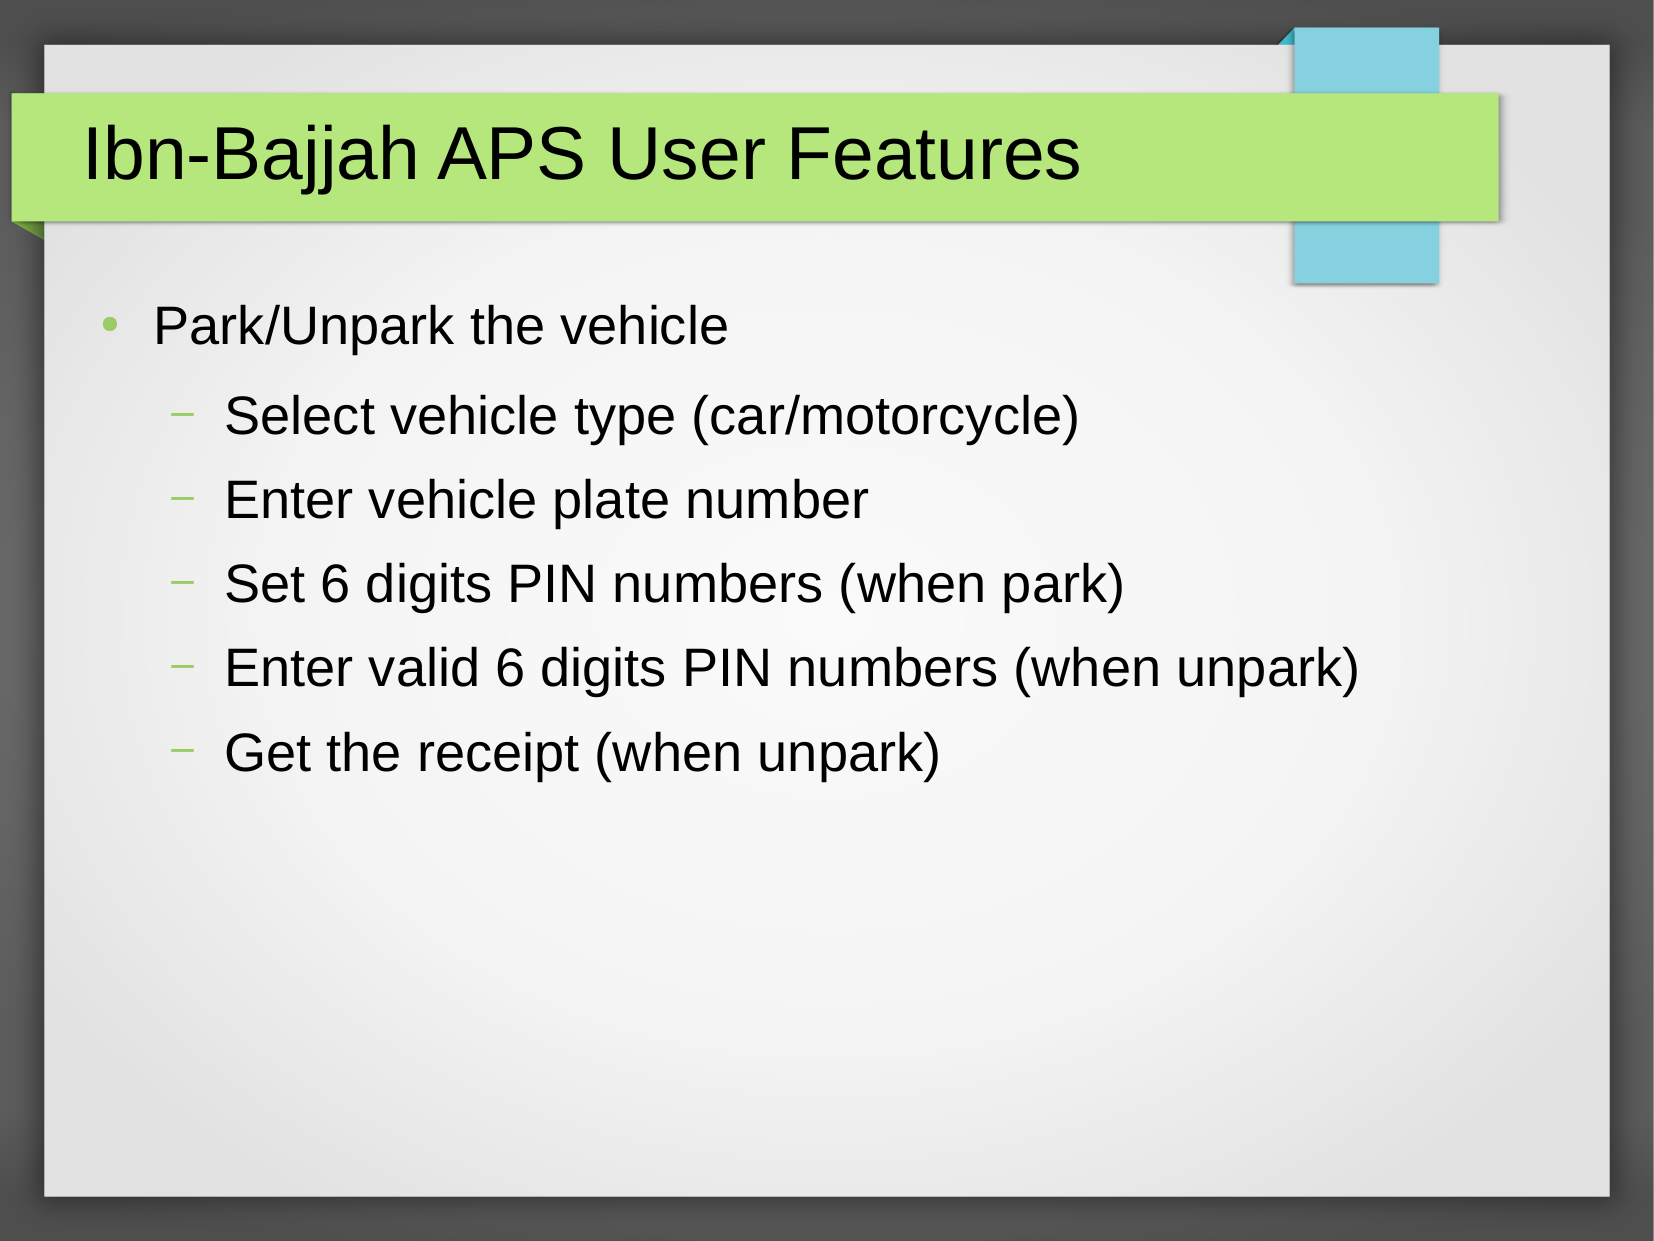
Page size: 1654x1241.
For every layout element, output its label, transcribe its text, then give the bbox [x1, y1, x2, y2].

title Ibn-Bajjah APS User Features [82, 94, 1264, 213]
picture [0, 0, 1654, 1241]
list Park/Unpark the vehicle Select vehicle type (car/motorcycle) Enter vehicle plate number Set 6 digits PIN numbers (when park) Enter valid 6 digits PIN numbers (when unpark) Get the receipt (when unpark) [82, 295, 1571, 1015]
